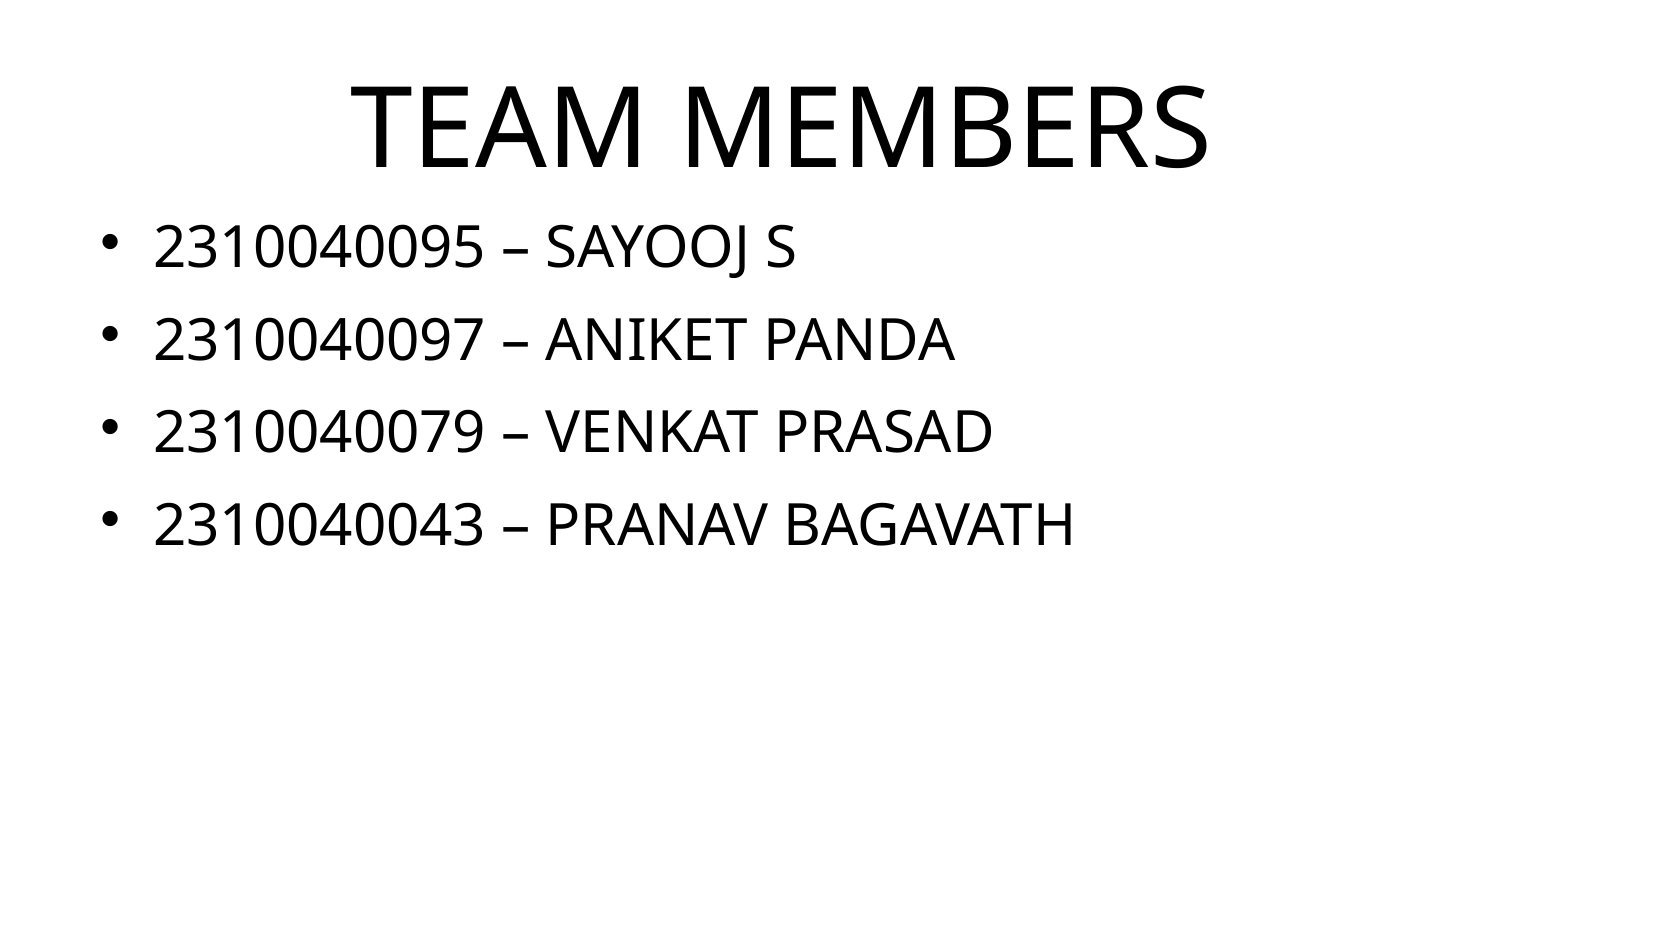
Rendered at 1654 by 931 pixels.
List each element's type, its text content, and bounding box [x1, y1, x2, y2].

title TEAM MEMBERS [200, 48, 1392, 196]
list 2310040095 – SAYOOJ S 2310040097 – ANIKET PANDA 2310040079 – VENKAT PRASAD 2310040043 – PRANAV BAGAVATH [82, 217, 1571, 757]
